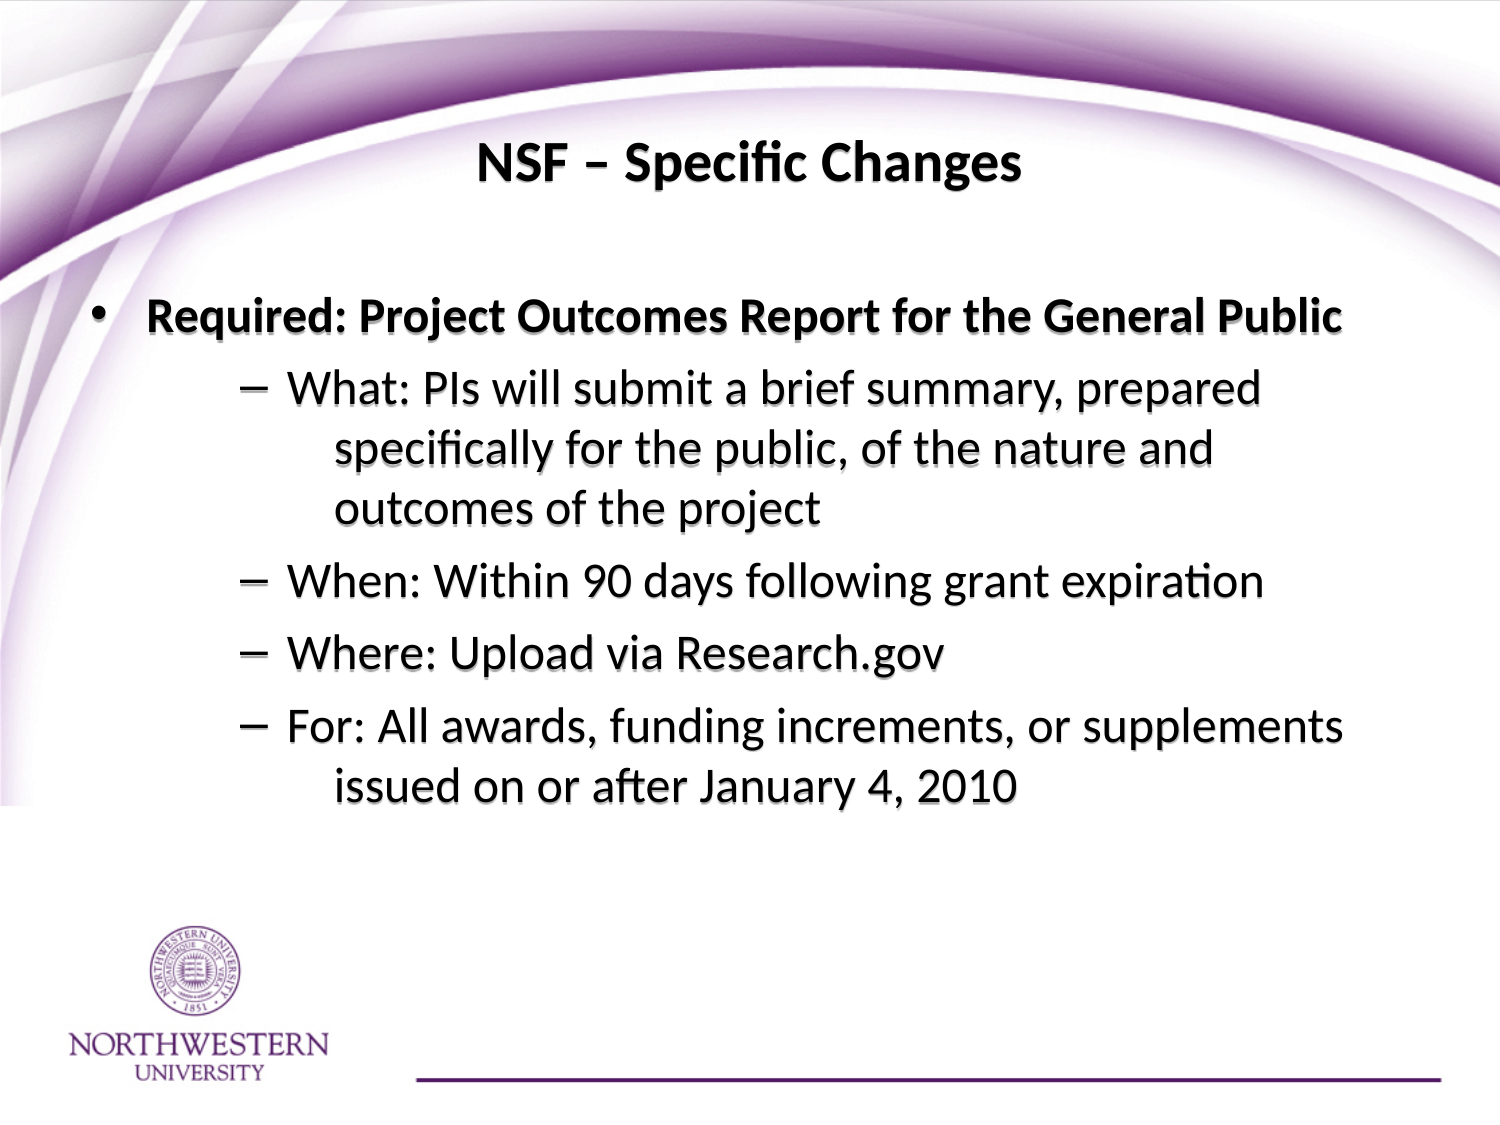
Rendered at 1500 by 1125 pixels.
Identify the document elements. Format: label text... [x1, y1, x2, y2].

title NSF – Specific Changes [75, 101, 1426, 215]
list Required: Project Outcomes Report for the General Public What: PIs will submit a brief summary, prepared specifically for the public, of the nature and outcomes of the project When: Within 90 days following grant expiration Where: Upload via Research.gov For: All awards, funding increments, or supplements issued on or after January 4, 2010 [75, 274, 1426, 912]
